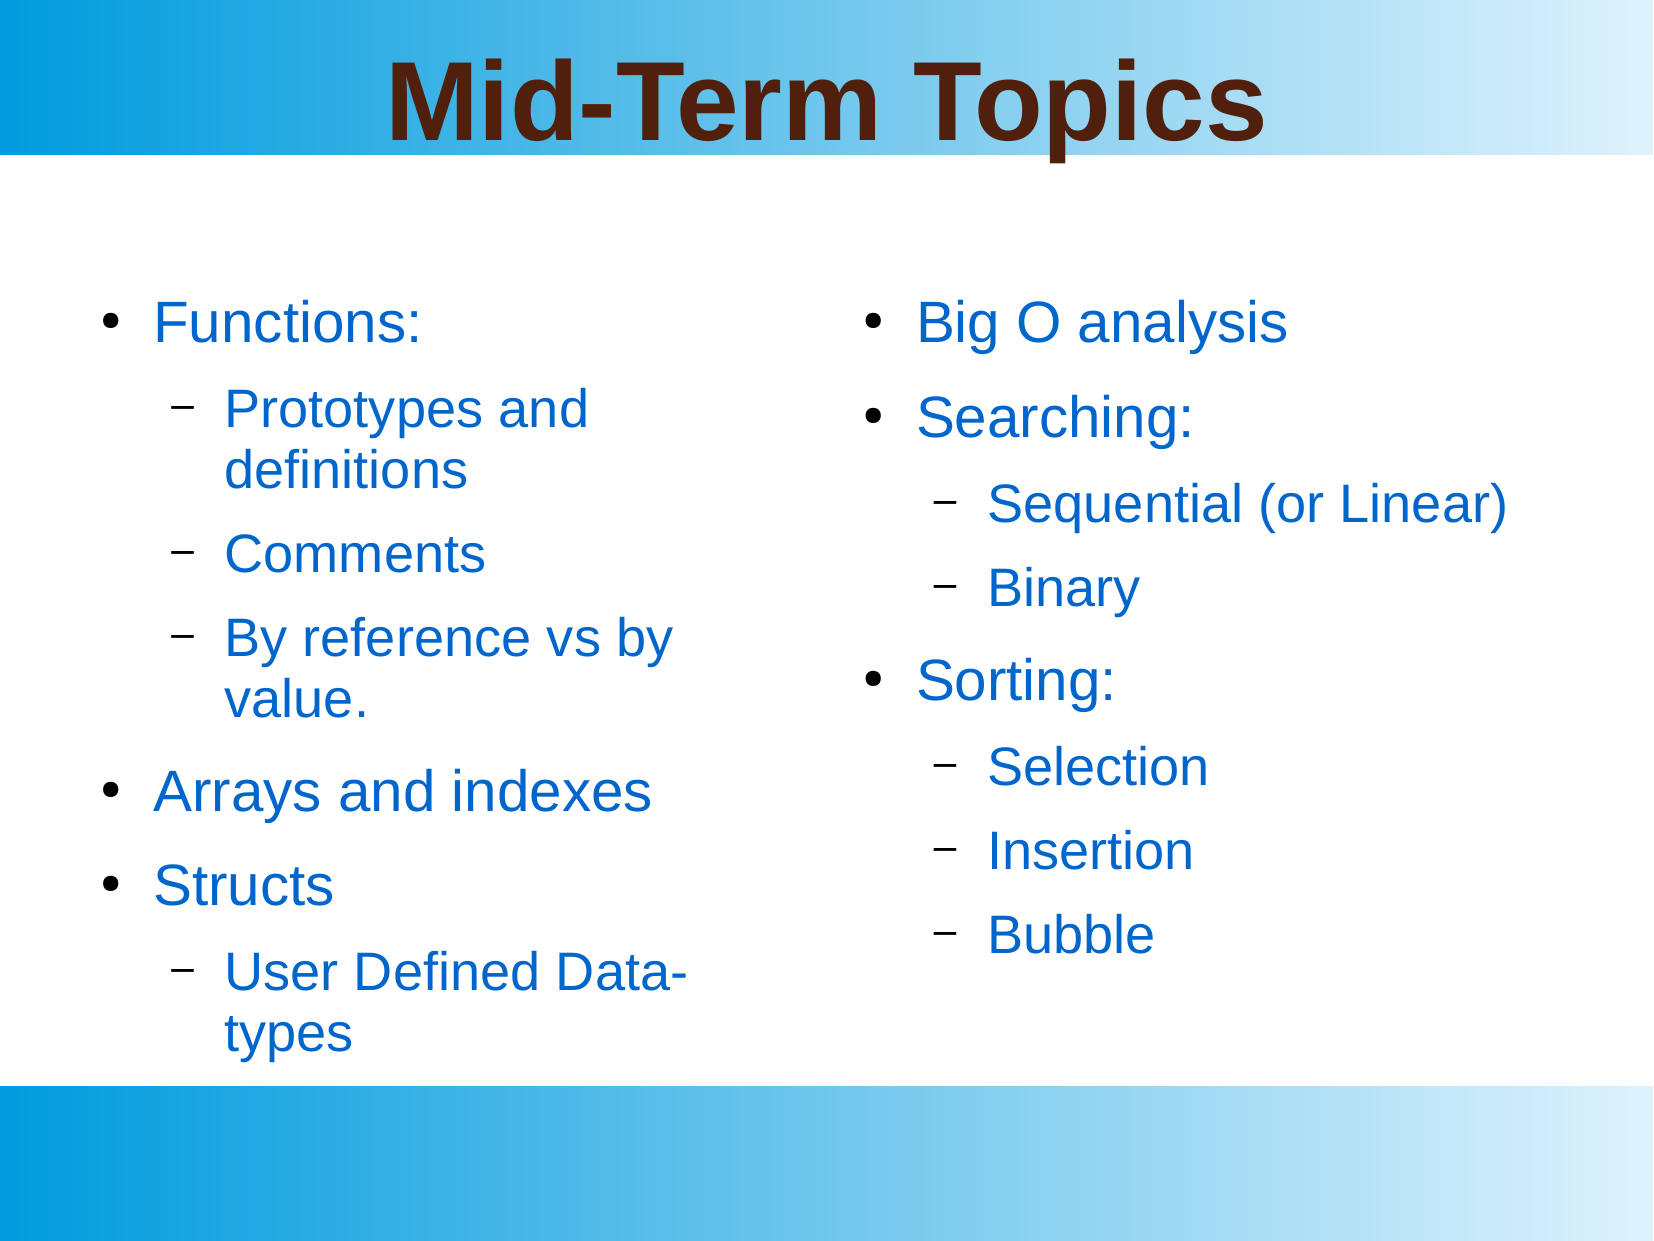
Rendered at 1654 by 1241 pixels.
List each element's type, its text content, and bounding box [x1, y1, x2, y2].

list Big O analysis Searching: Sequential (or Linear) Binary Sorting: Selection Insertion Bubble [845, 290, 1572, 1010]
list Functions: Prototypes and definitions Comments By reference vs by value. Arrays and indexes Structs User Defined Data-types [82, 290, 809, 1010]
title Mid-Term Topics [82, 38, 1571, 165]
